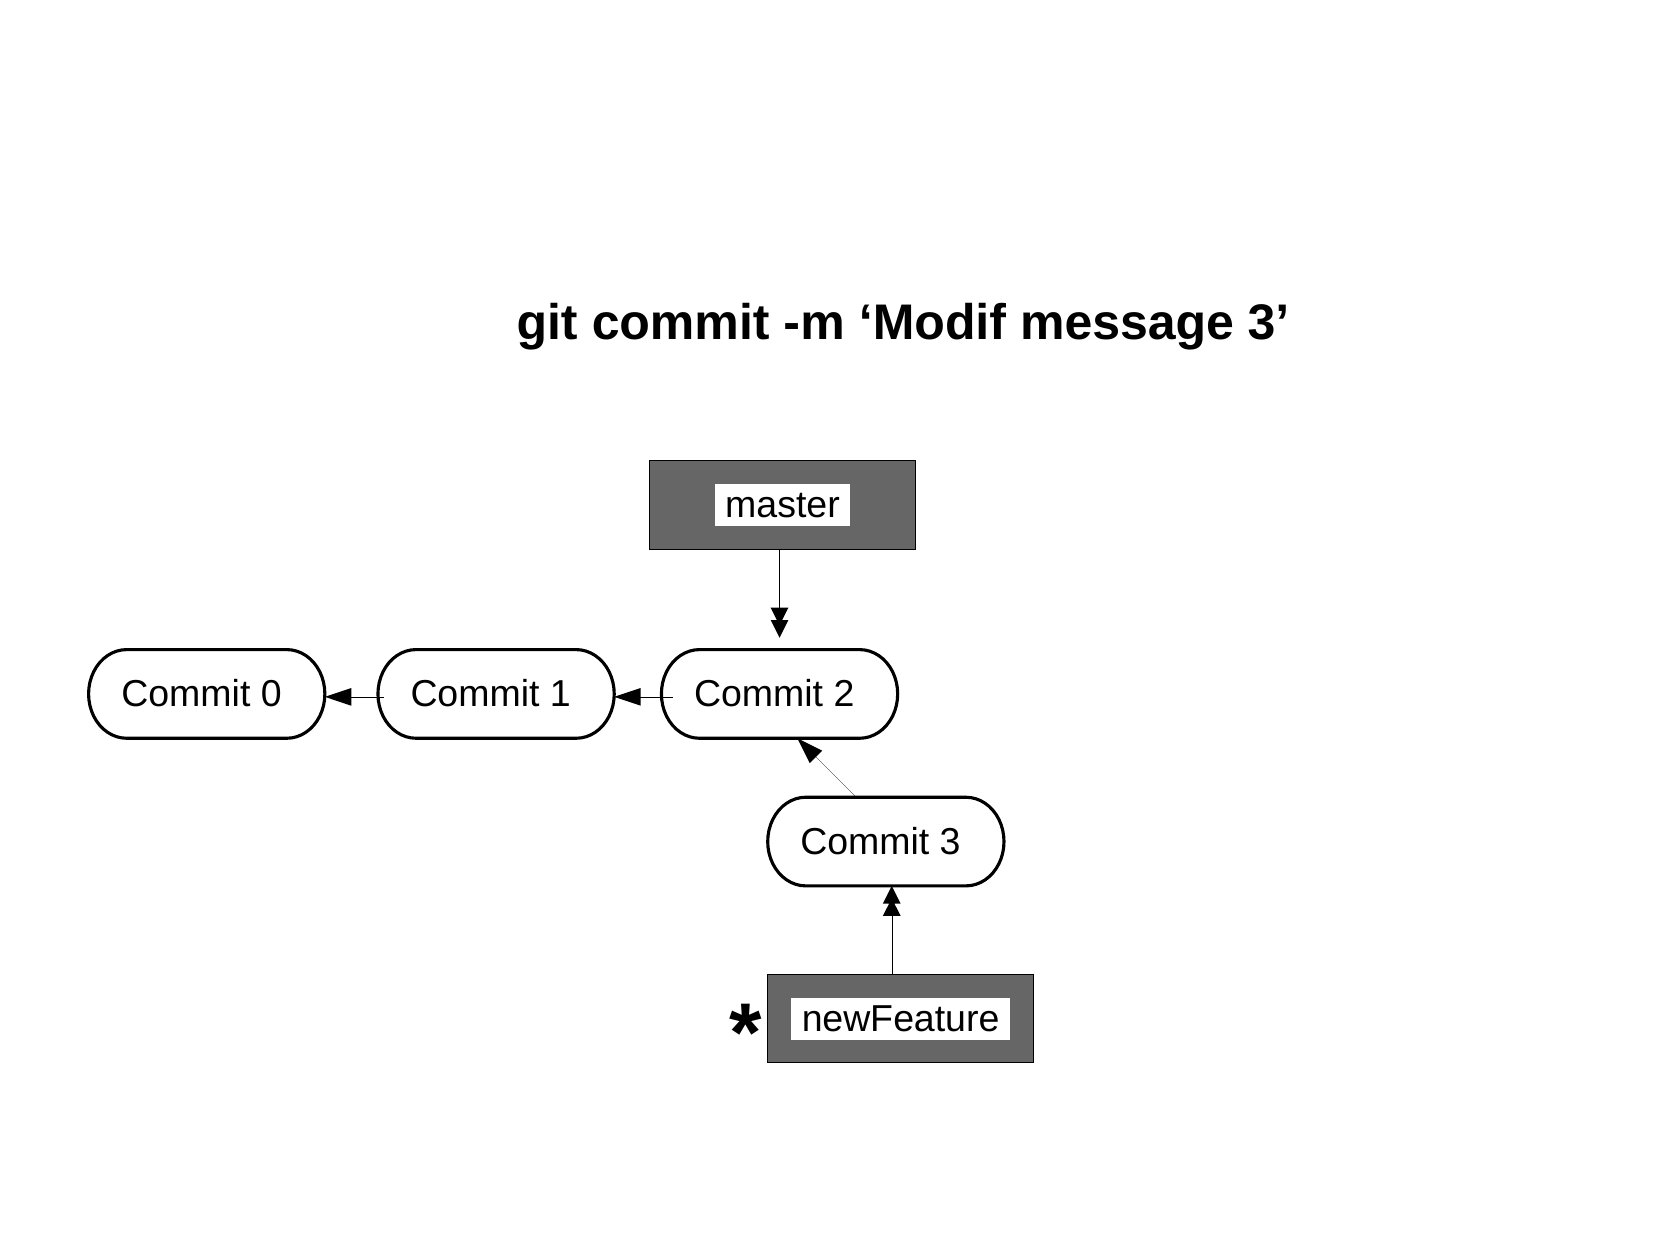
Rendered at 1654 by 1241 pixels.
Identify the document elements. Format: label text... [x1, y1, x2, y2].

text_box Commit 2 [661, 649, 898, 739]
text_box * [714, 979, 774, 1087]
text_box Commit 0 [88, 649, 325, 739]
text_box git commit -m ‘Modif message 3’ [501, 287, 1329, 414]
text_box Commit 3 [767, 797, 1004, 886]
text_box Commit 1 [377, 649, 615, 739]
text_box master [649, 460, 916, 550]
text_box newFeature [767, 974, 1034, 1063]
